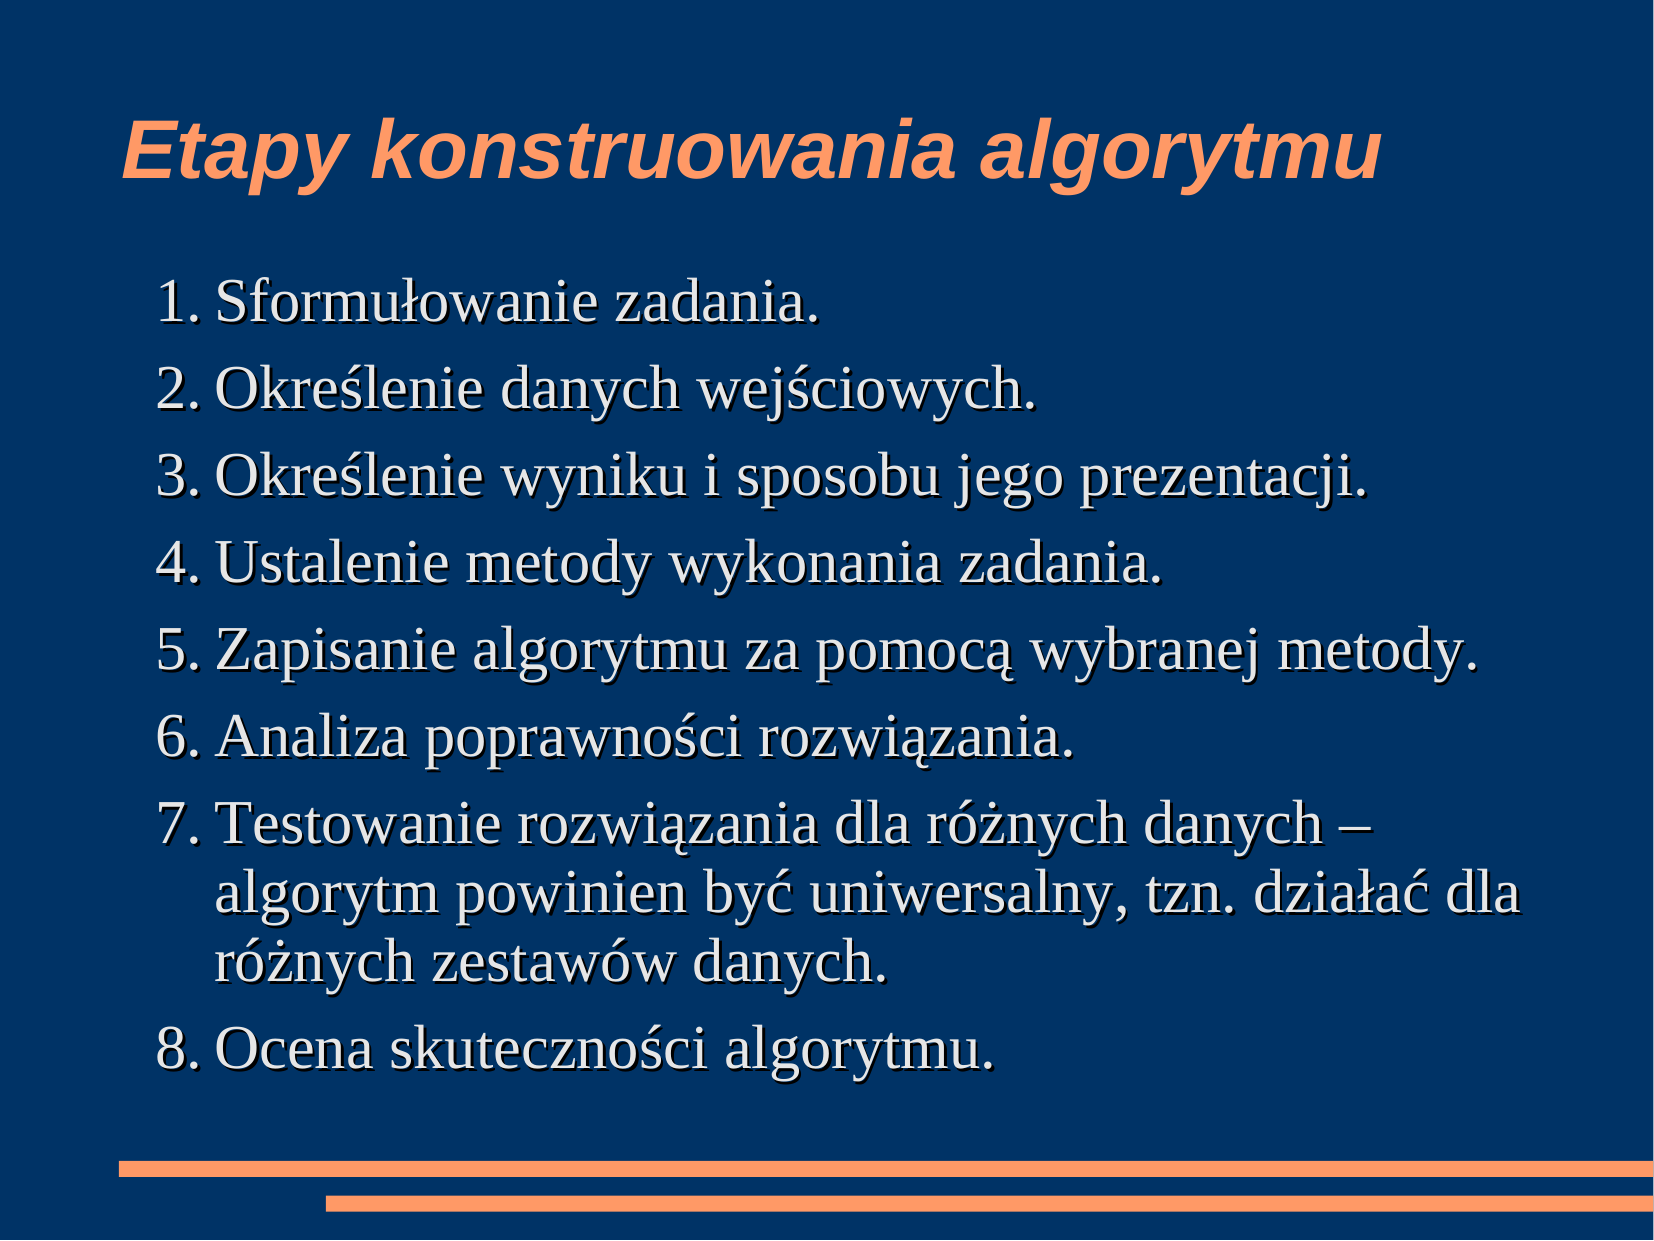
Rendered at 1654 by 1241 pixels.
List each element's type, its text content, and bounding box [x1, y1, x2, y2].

title Etapy konstruowania algorytmu [121, 53, 1534, 247]
list Sformułowanie zadania. Określenie danych wejściowych. Określenie wyniku i sposobu jego prezentacji. Ustalenie metody wykonania zadania. Zapisanie algorytmu za pomocą wybranej metody. Analiza poprawności rozwiązania. Testowanie rozwiązania dla różnych danych – algorytm powinien być uniwersalny, tzn. działać dla różnych zestawów danych. Ocena skuteczności algorytmu. [125, 265, 1565, 1090]
